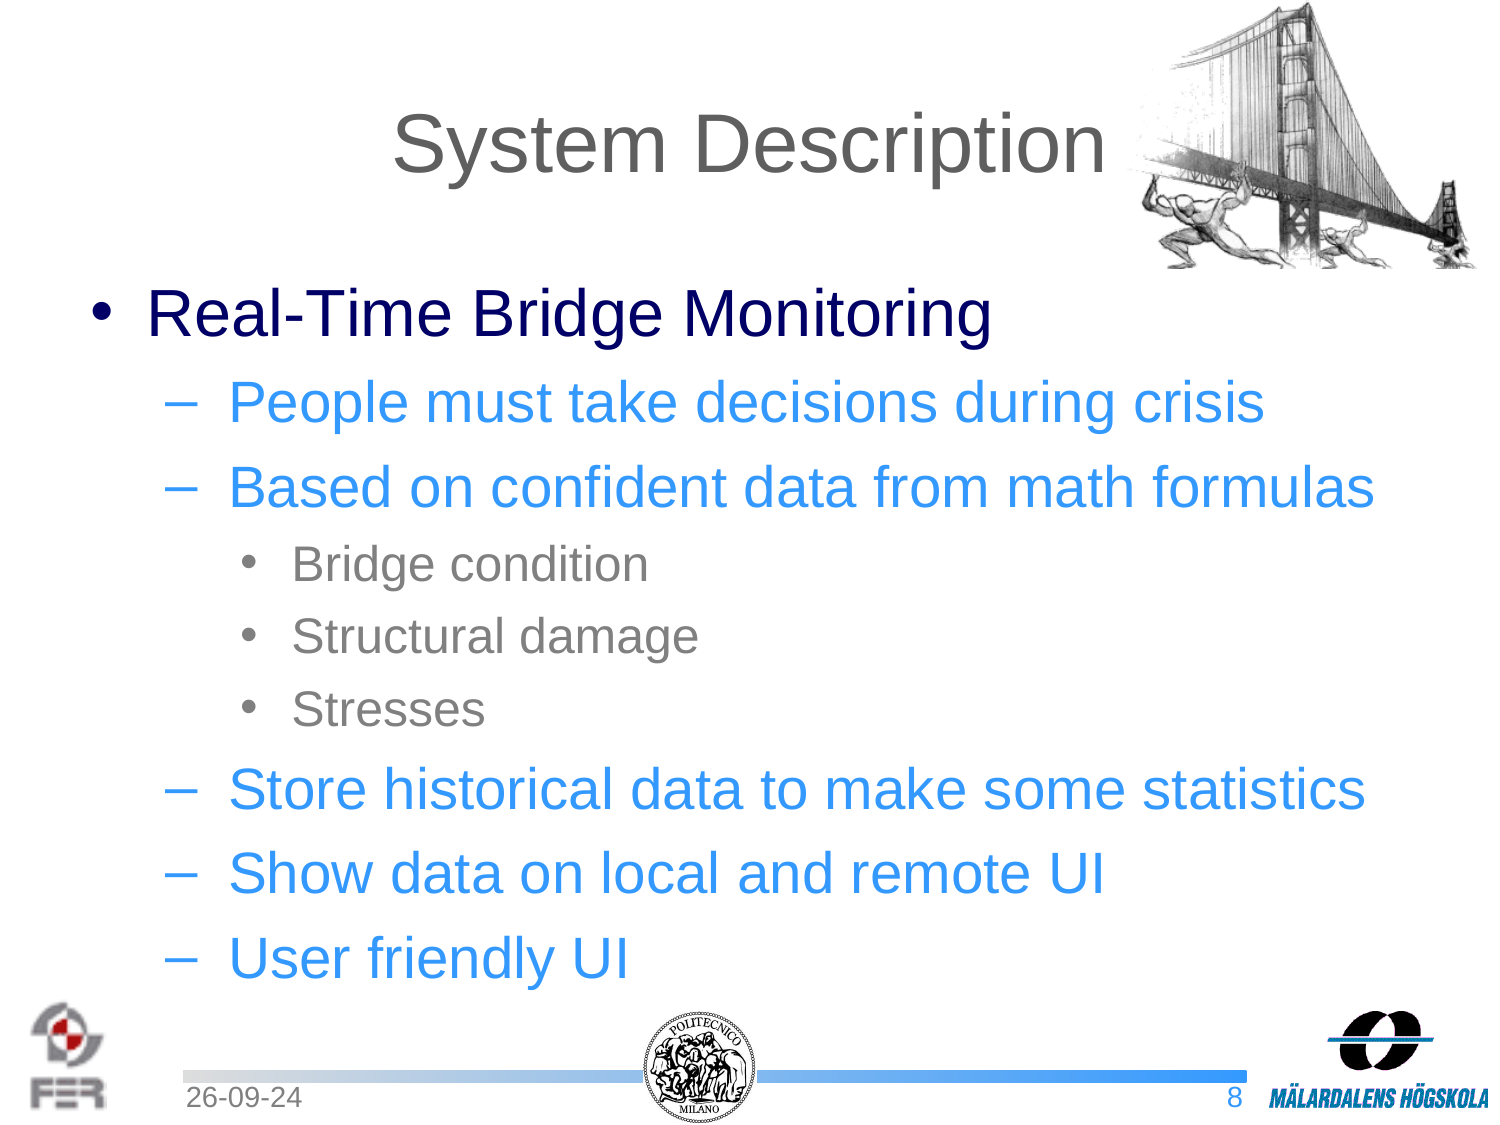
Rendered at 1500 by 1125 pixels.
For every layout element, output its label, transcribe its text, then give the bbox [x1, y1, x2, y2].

picture [1122, 0, 1477, 269]
text_box 13-10-23 [171, 1070, 396, 1114]
picture [1435, 1096, 1441, 1104]
picture [643, 1058, 757, 1123]
title System Description [75, 45, 1122, 233]
picture [1454, 1091, 1459, 1108]
picture [29, 987, 107, 1125]
text_box <numero> [1186, 1070, 1258, 1114]
picture [1368, 1093, 1374, 1104]
list Real-Time Bridge Monitoring People must take decisions during crisis Based on confident data from math formulas Bridge condition Structural damage Stresses Store historical data to make some statistics Show data on local and remote UI User friendly UI [75, 262, 1426, 1058]
picture [1269, 1011, 1488, 1108]
